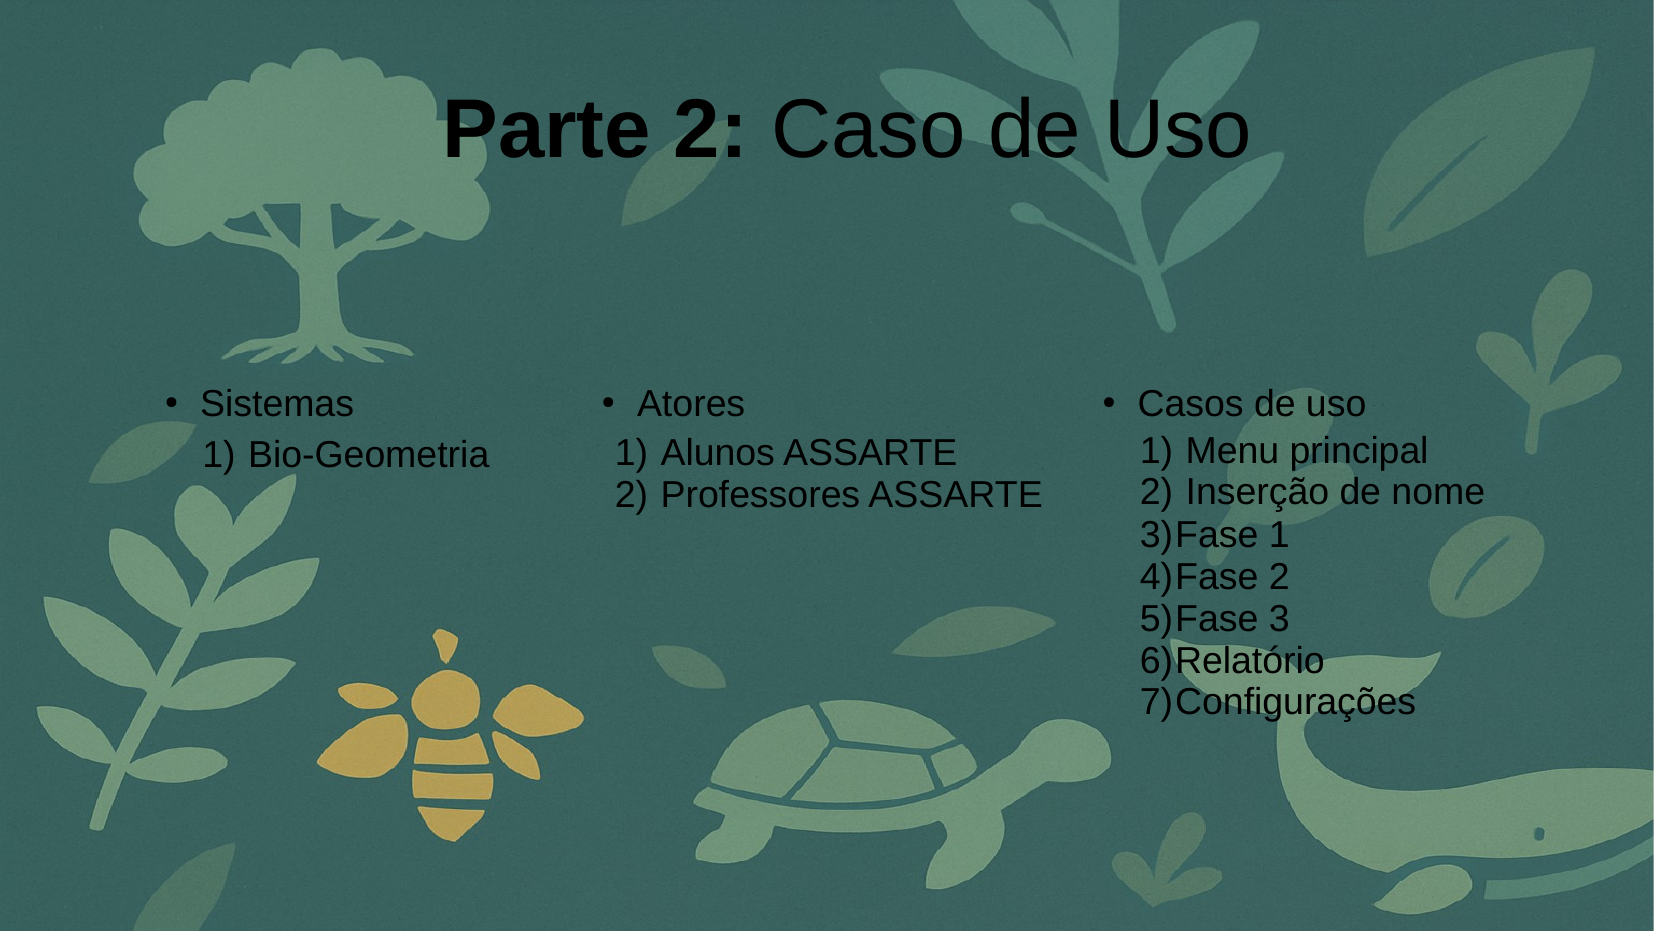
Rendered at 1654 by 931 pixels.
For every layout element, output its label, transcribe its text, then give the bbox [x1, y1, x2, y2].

subtitle Parte 2: Caso de Uso [157, 0, 1538, 259]
text_box Atores [586, 375, 761, 432]
text_box Bio-Geometria [187, 426, 526, 526]
text_box Menu principal Inserção de nome Fase 1 Fase 2 Fase 3 Relatório Configurações [1125, 421, 1613, 731]
picture [0, 0, 1654, 931]
text_box Casos de uso [1087, 375, 1388, 516]
text_box Sistemas [150, 375, 370, 432]
text_box Alunos ASSARTE Professores ASSARTE [600, 424, 1088, 566]
